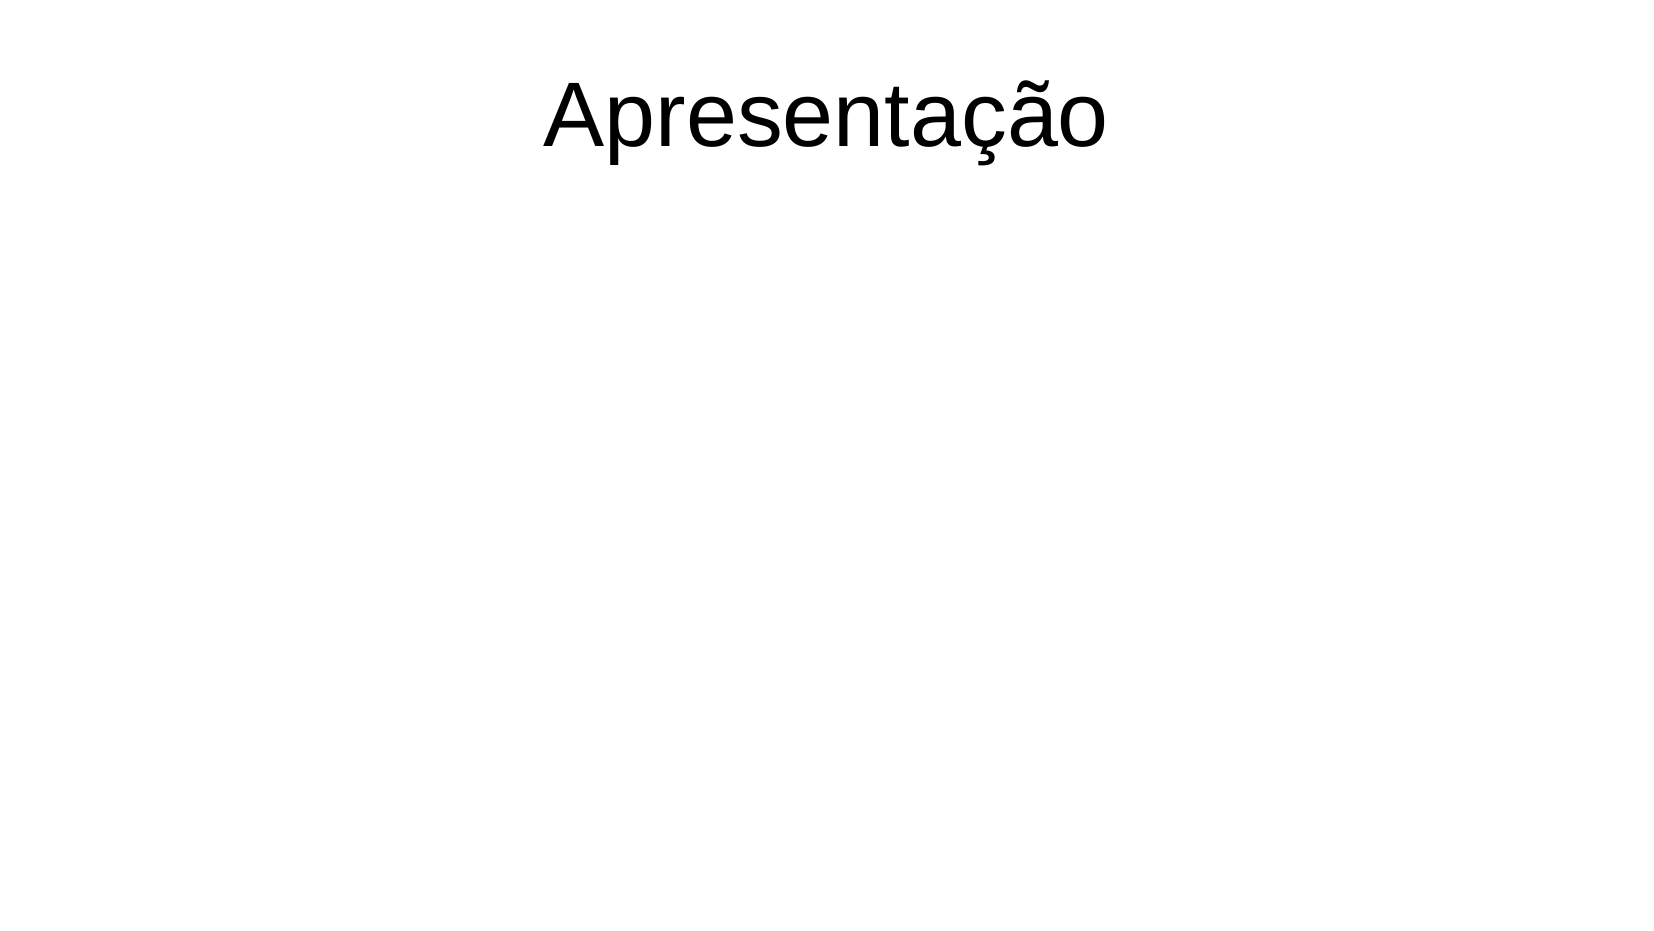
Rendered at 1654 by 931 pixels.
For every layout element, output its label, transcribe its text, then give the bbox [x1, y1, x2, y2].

title Apresentação [82, 37, 1571, 193]
